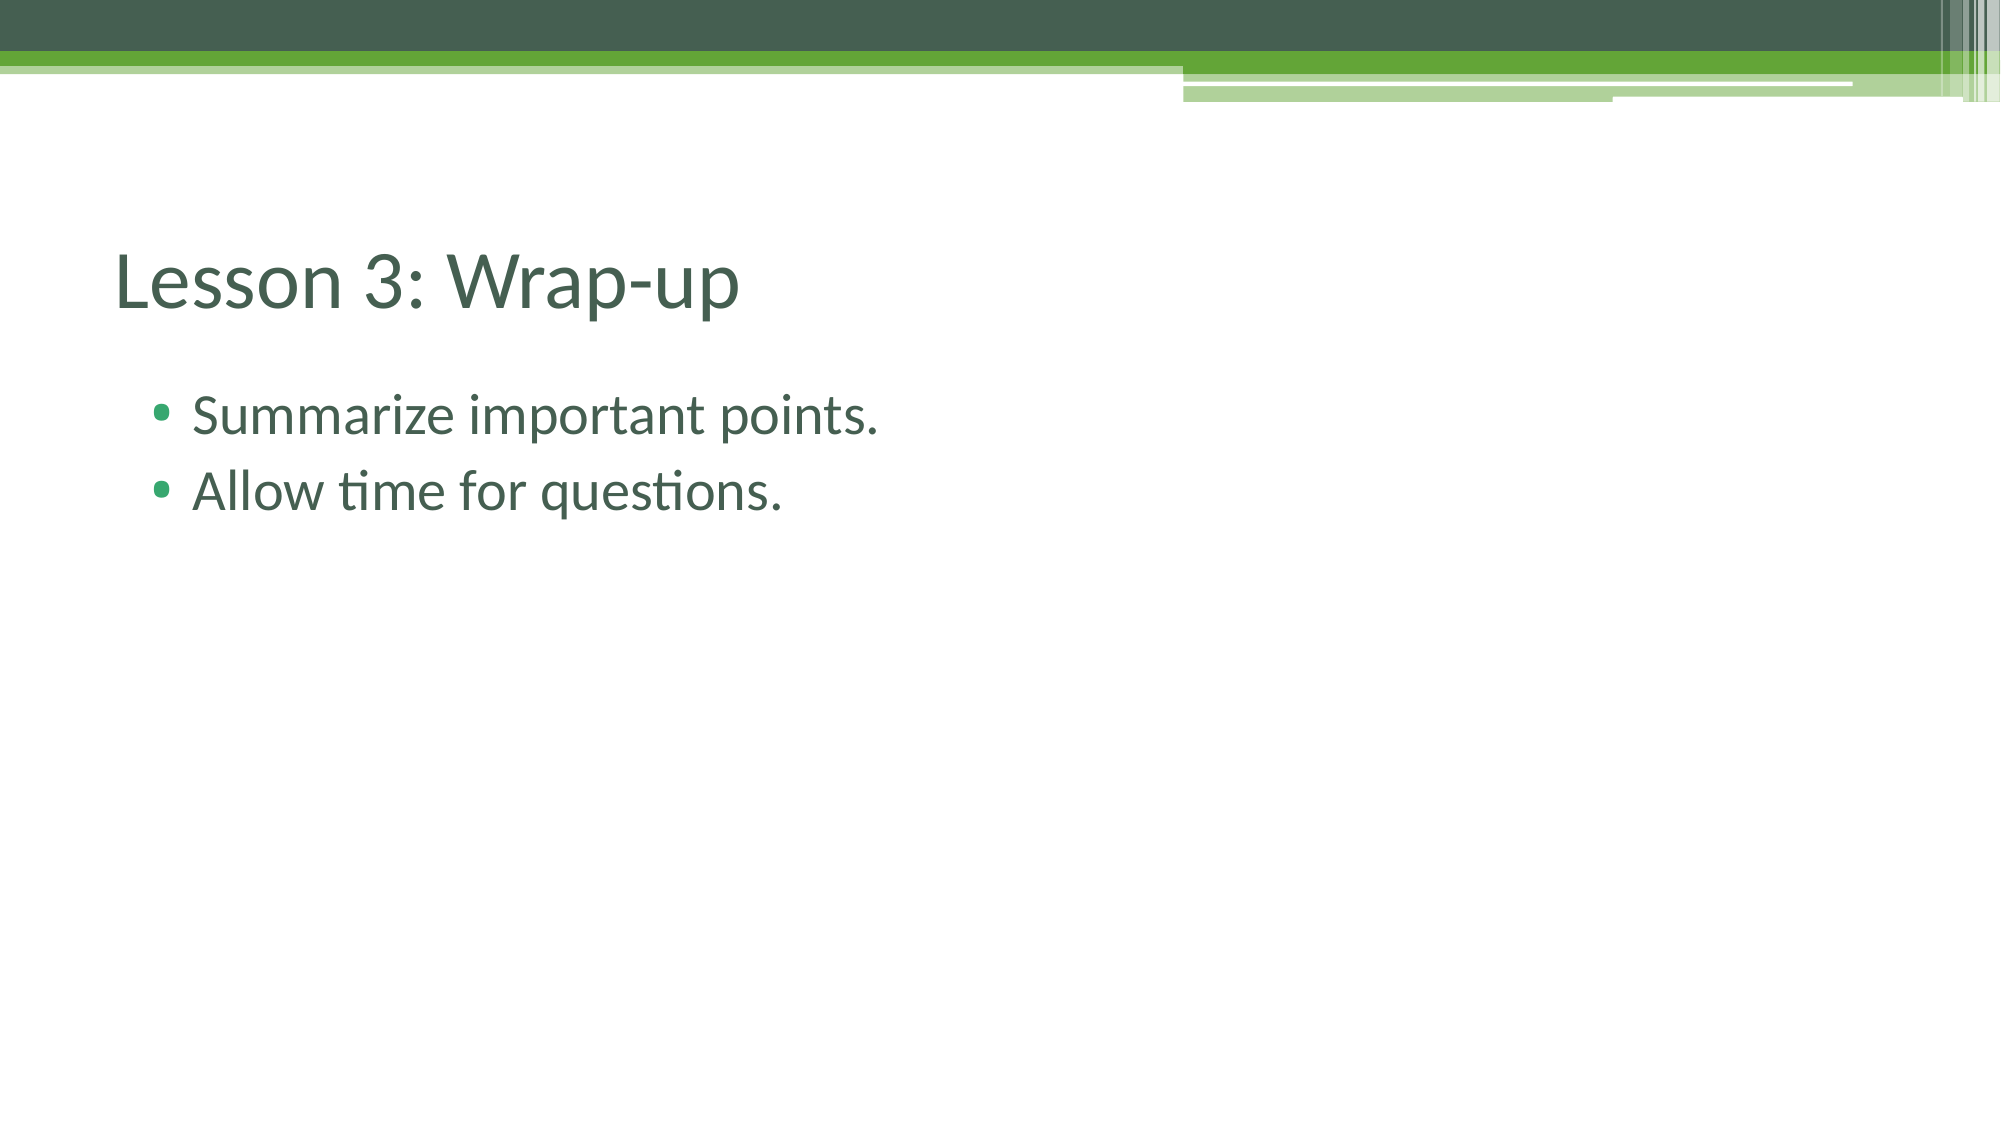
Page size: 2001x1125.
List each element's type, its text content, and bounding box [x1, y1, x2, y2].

title Lesson 3: Wrap-up [99, 187, 1900, 363]
list Summarize important points. Allow time for questions. [99, 368, 1900, 1079]
